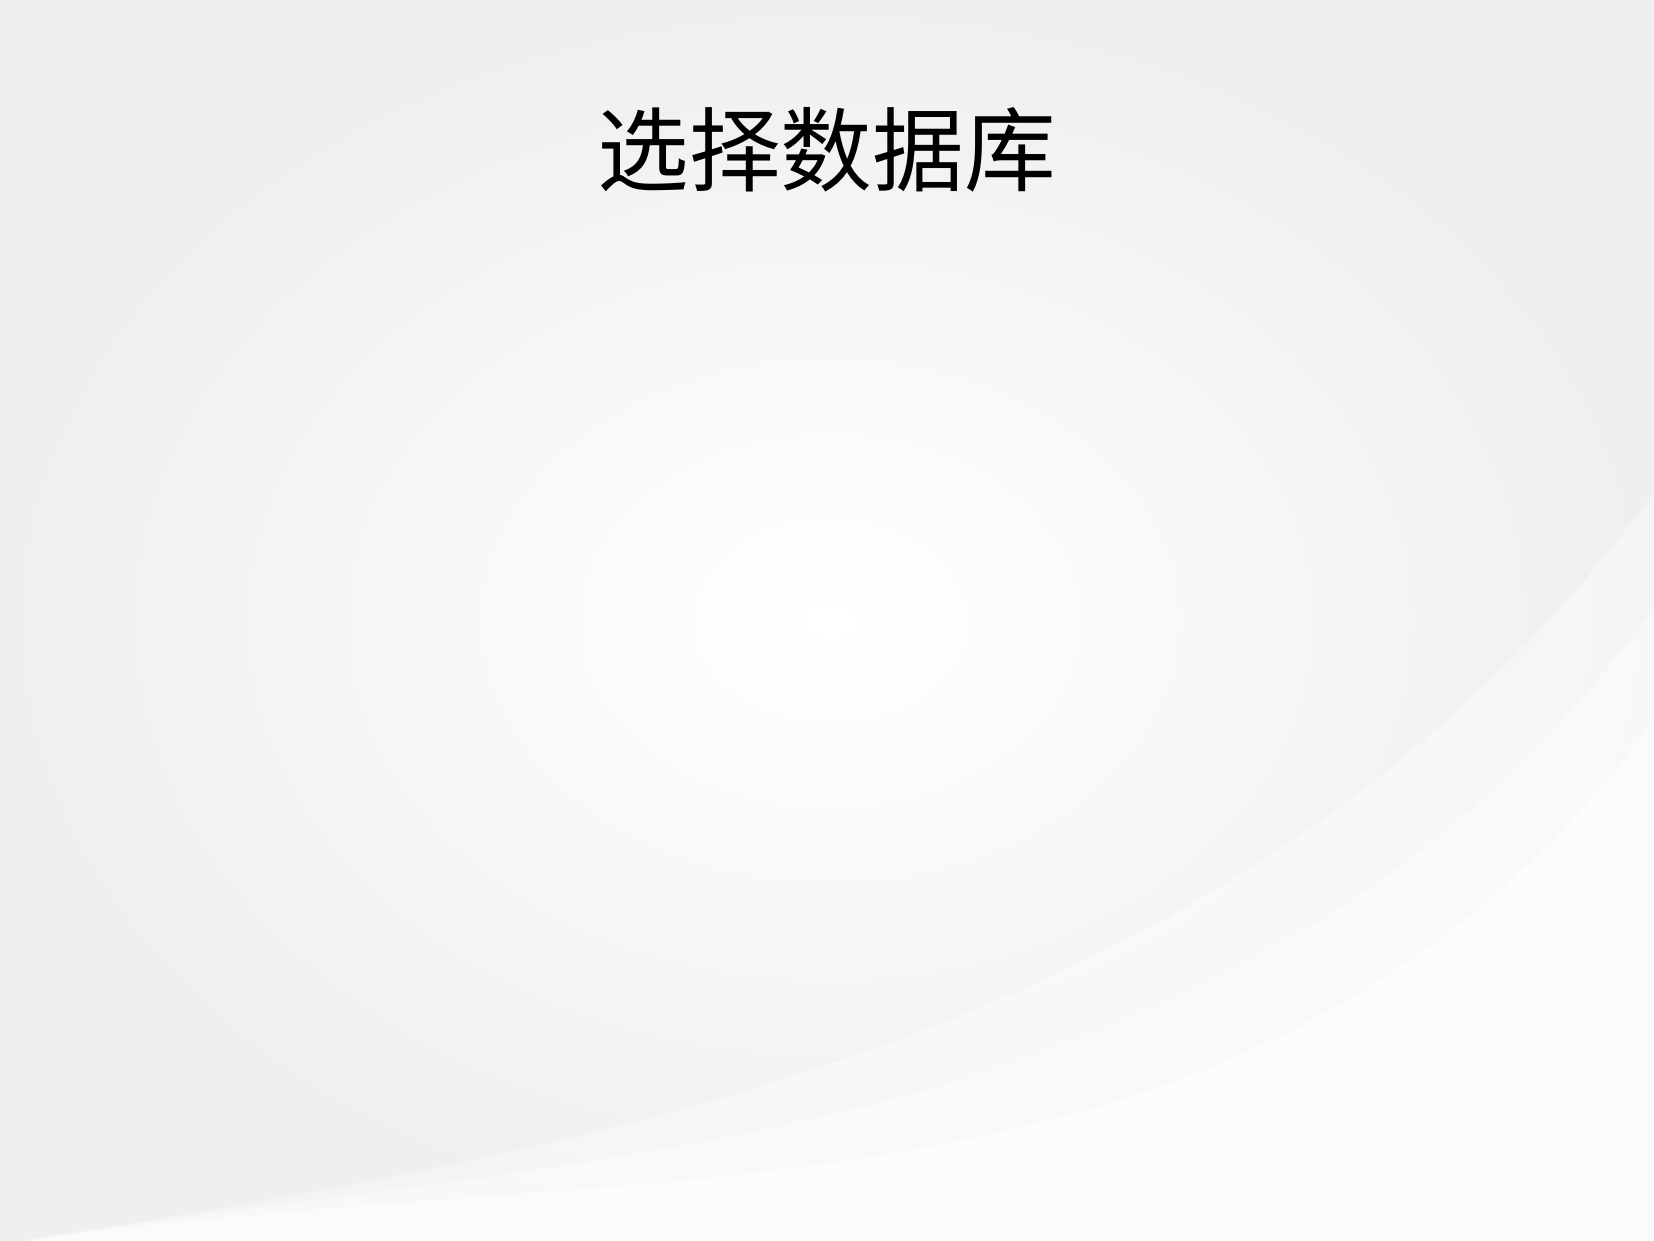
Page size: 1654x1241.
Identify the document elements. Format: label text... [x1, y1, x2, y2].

title 选择数据库 [82, 49, 1571, 257]
picture [0, 0, 1654, 1241]
